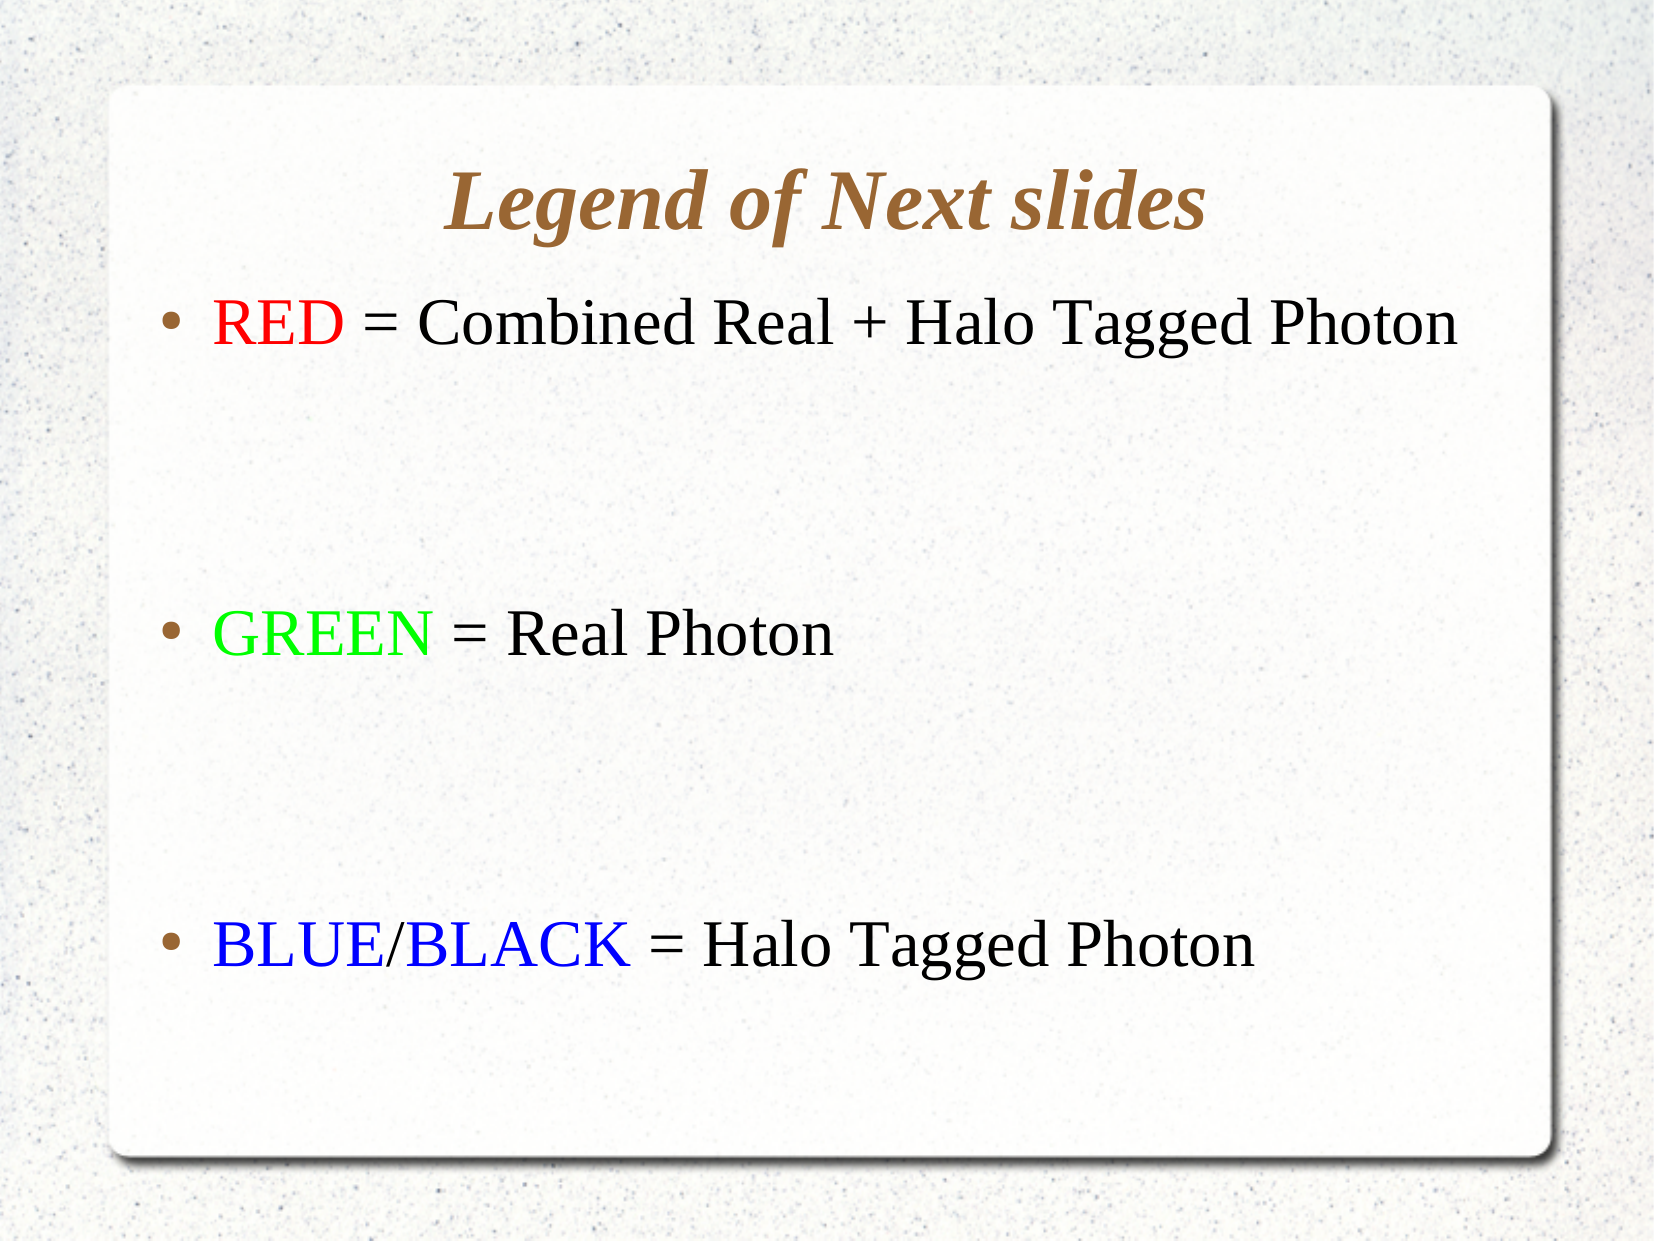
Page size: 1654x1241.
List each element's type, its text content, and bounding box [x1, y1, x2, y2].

list RED = Combined Real + Halo Tagged Photon GREEN = Real Photon BLUE/BLACK = Halo Tagged Photon [141, 285, 1501, 1006]
picture [0, 0, 1654, 1241]
title Legend of Next slides [118, 96, 1536, 304]
